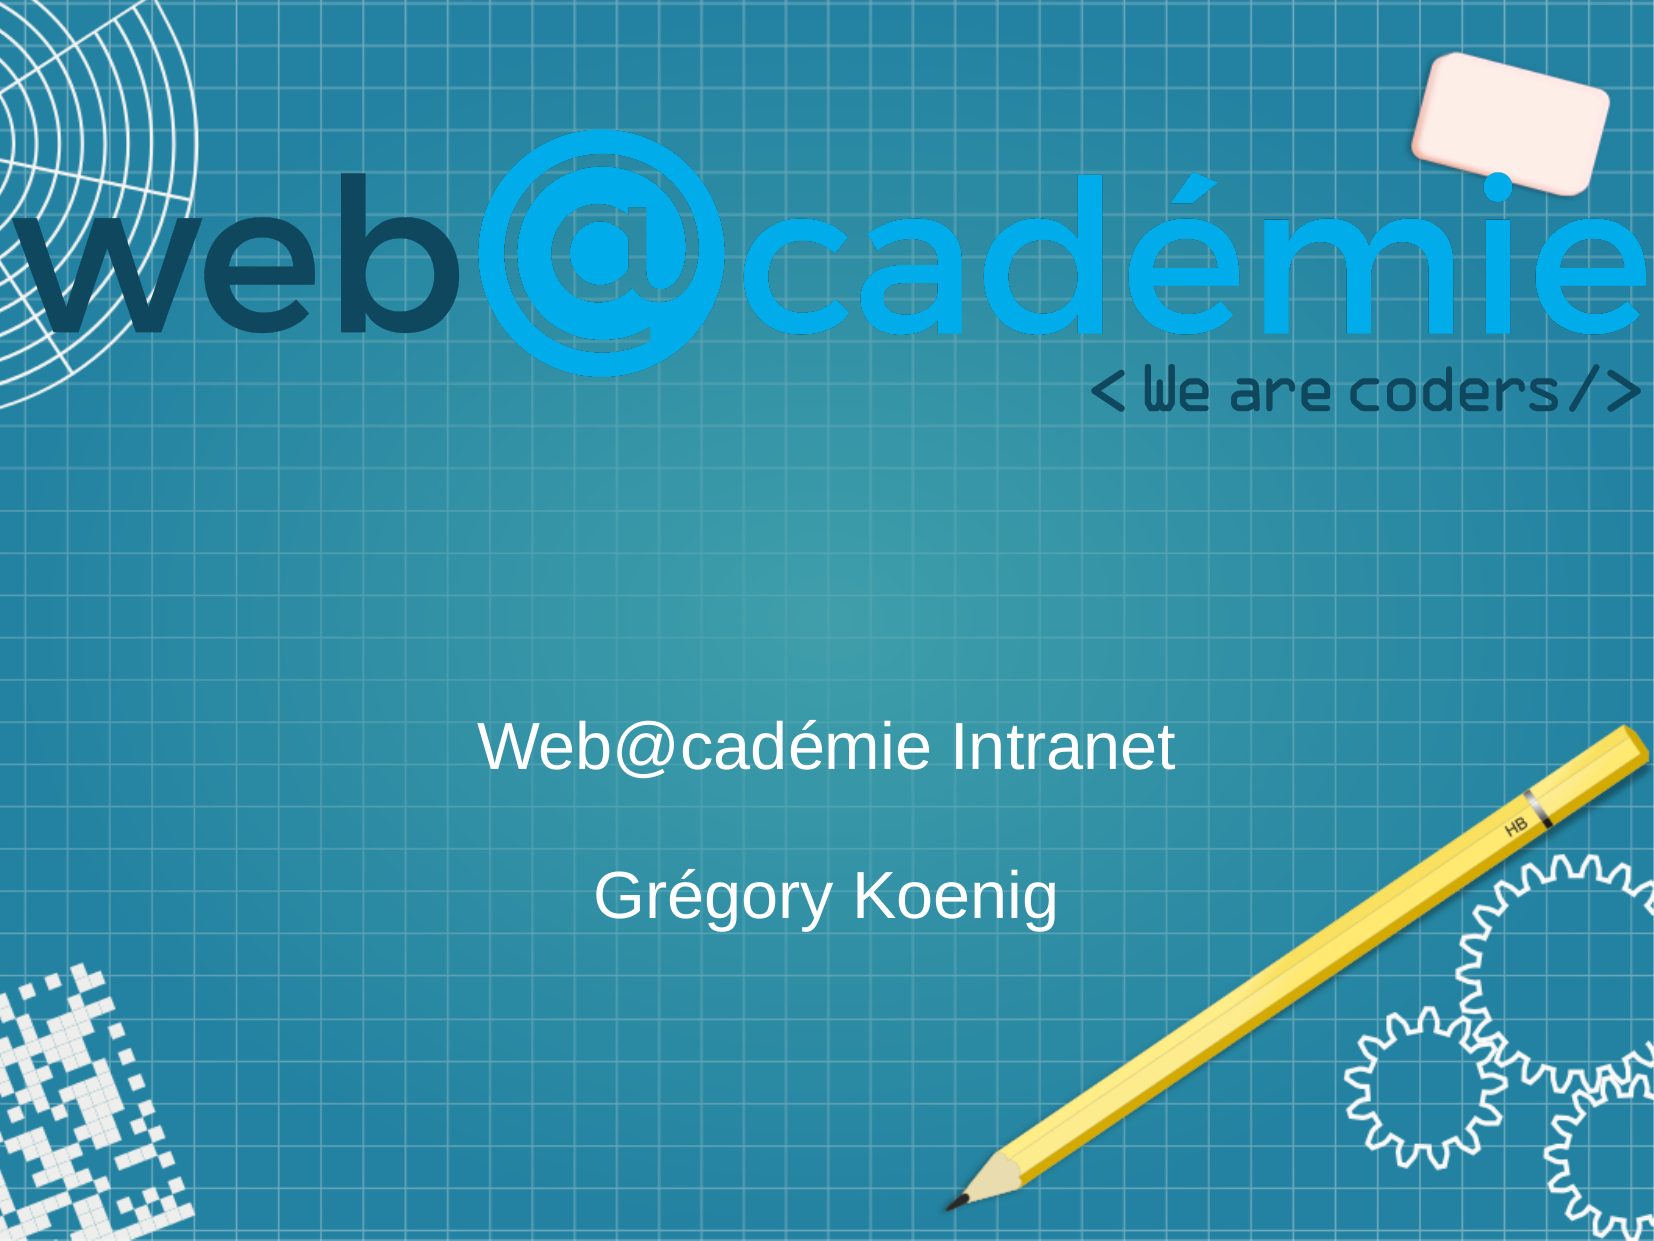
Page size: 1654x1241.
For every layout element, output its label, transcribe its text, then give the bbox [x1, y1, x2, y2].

subtitle Web@cadémie Intranet Grégory Koenig [82, 519, 1571, 1123]
picture [0, 0, 1654, 1241]
